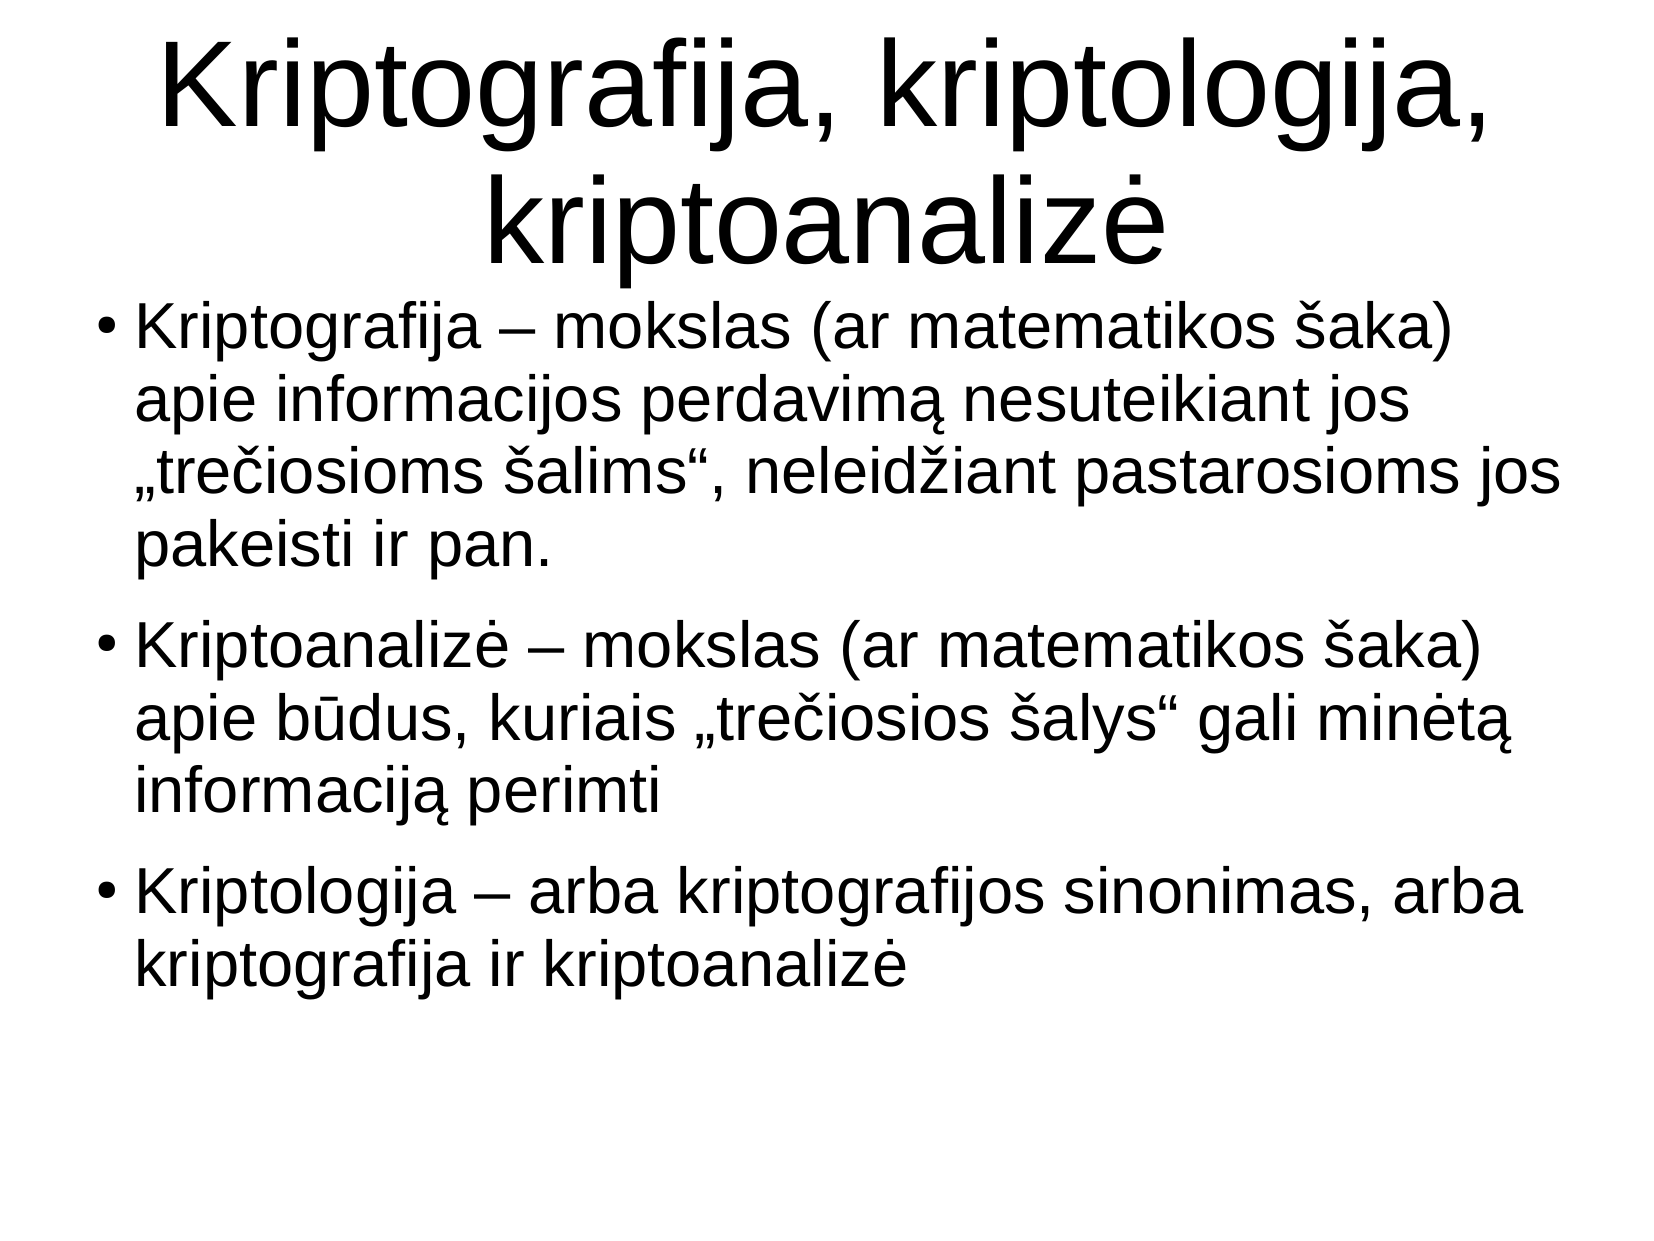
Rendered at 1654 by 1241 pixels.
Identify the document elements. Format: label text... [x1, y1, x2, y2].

list Kriptografija – mokslas (ar matematikos šaka) apie informacijos perdavimą nesuteikiant jos „trečiosioms šalims“, neleidžiant pastarosioms jos pakeisti ir pan. Kriptoanalizė – mokslas (ar matematikos šaka) apie būdus, kuriais „trečiosios šalys“ gali minėtą informaciją perimti Kriptologija – arba kriptografijos sinonimas, arba kriptografija ir kriptoanalizė [82, 290, 1571, 1010]
title Kriptografija, kriptologija, kriptoanalizė [82, 16, 1571, 290]
